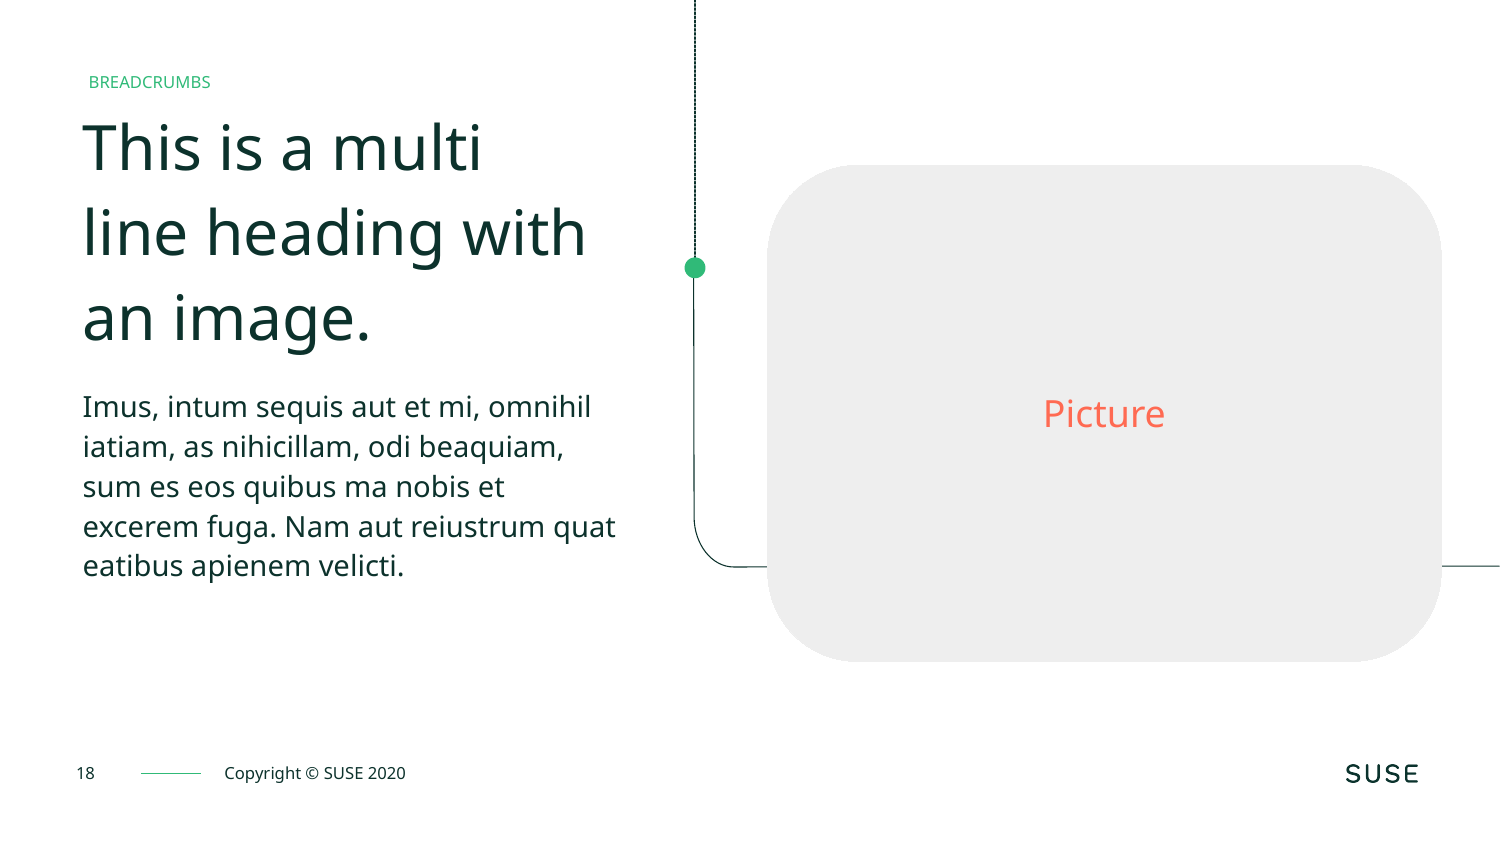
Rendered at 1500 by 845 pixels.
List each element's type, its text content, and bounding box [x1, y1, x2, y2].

title BREADCRUMBS [88, 70, 296, 104]
picture [1346, 764, 1418, 783]
title Imus, intum sequis aut et mi, omnihil iatiam, as nihicillam, odi beaquiam, sum es eos quibus ma nobis et excerem fuga. Nam aut reiustrum quat eatibus apienem velicti. [82, 386, 626, 638]
title This is a multi line heading with an image. [82, 103, 591, 325]
text_box Picture [767, 165, 1442, 662]
